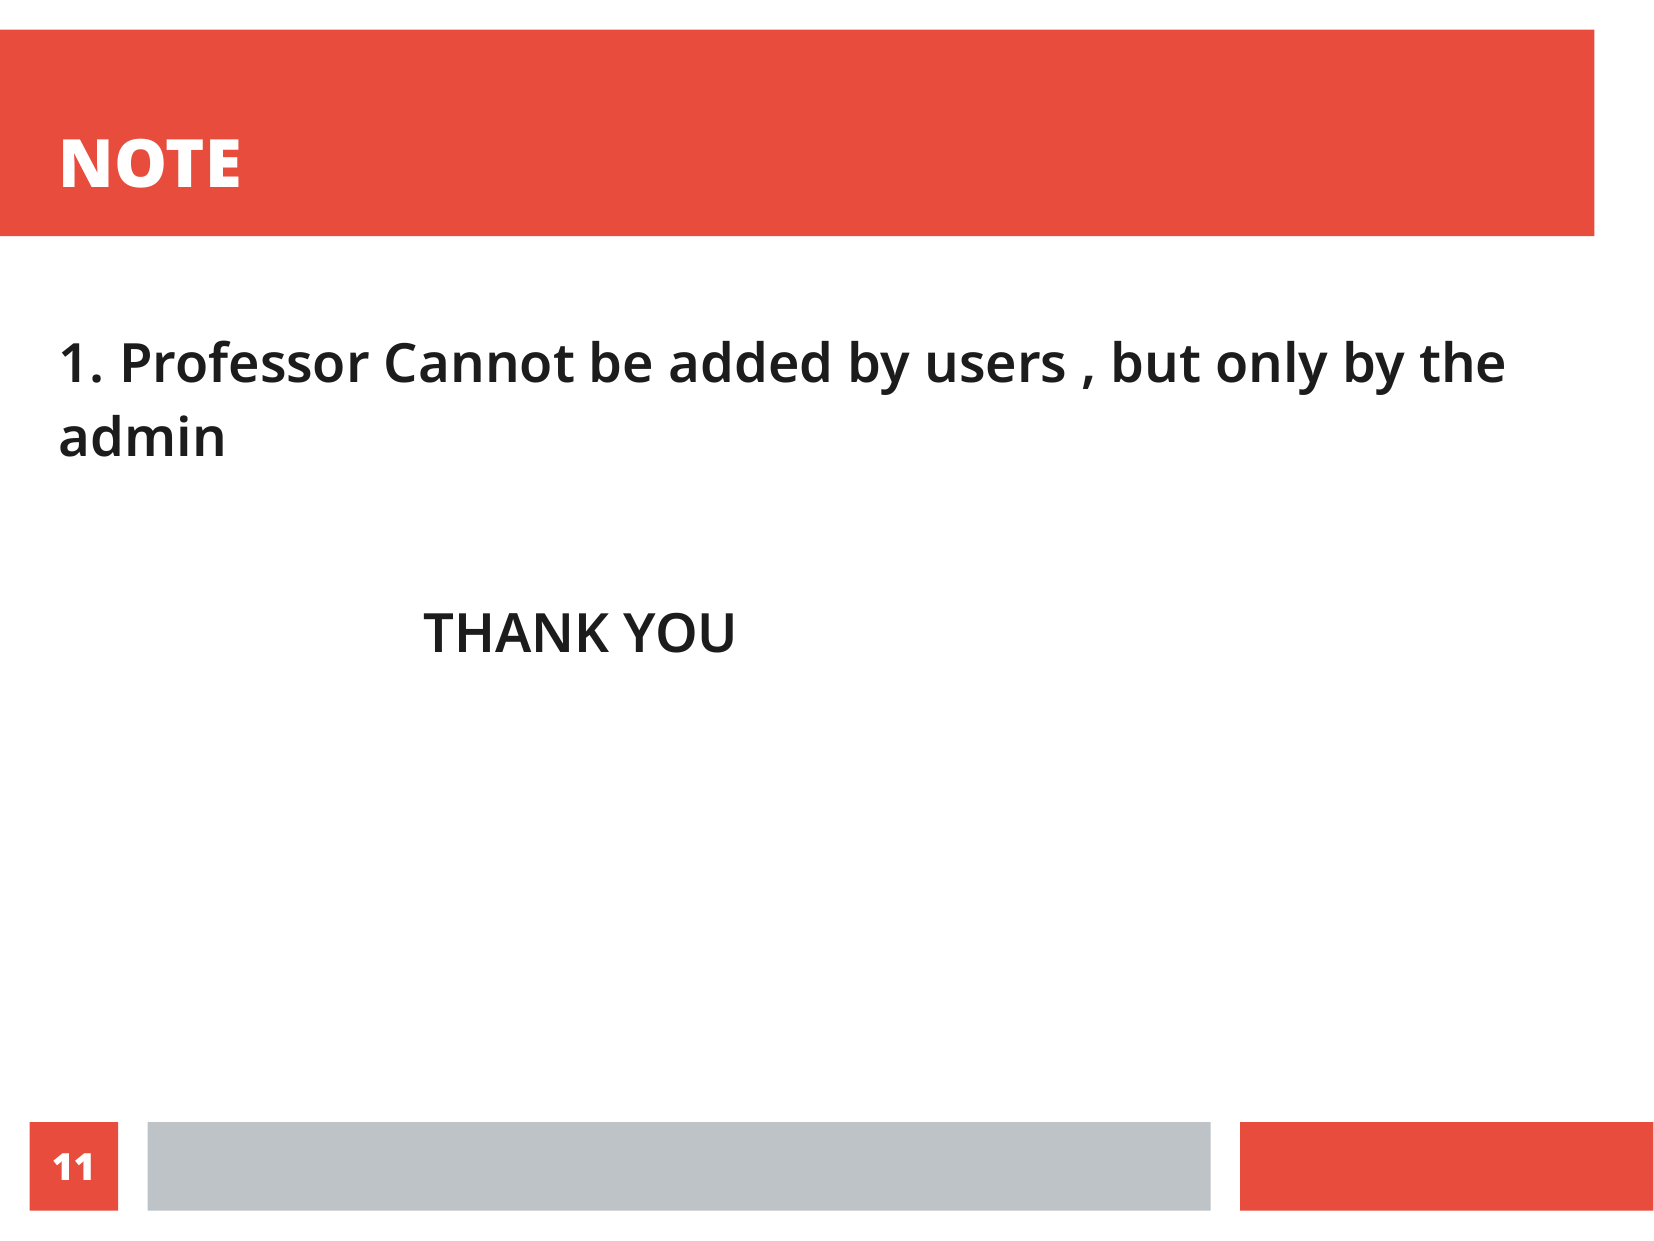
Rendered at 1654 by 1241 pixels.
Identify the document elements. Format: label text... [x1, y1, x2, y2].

list 1. Professor Cannot be added by users , but only by the admin THANK YOU [59, 324, 1565, 1093]
title NOTE [59, 59, 1595, 207]
